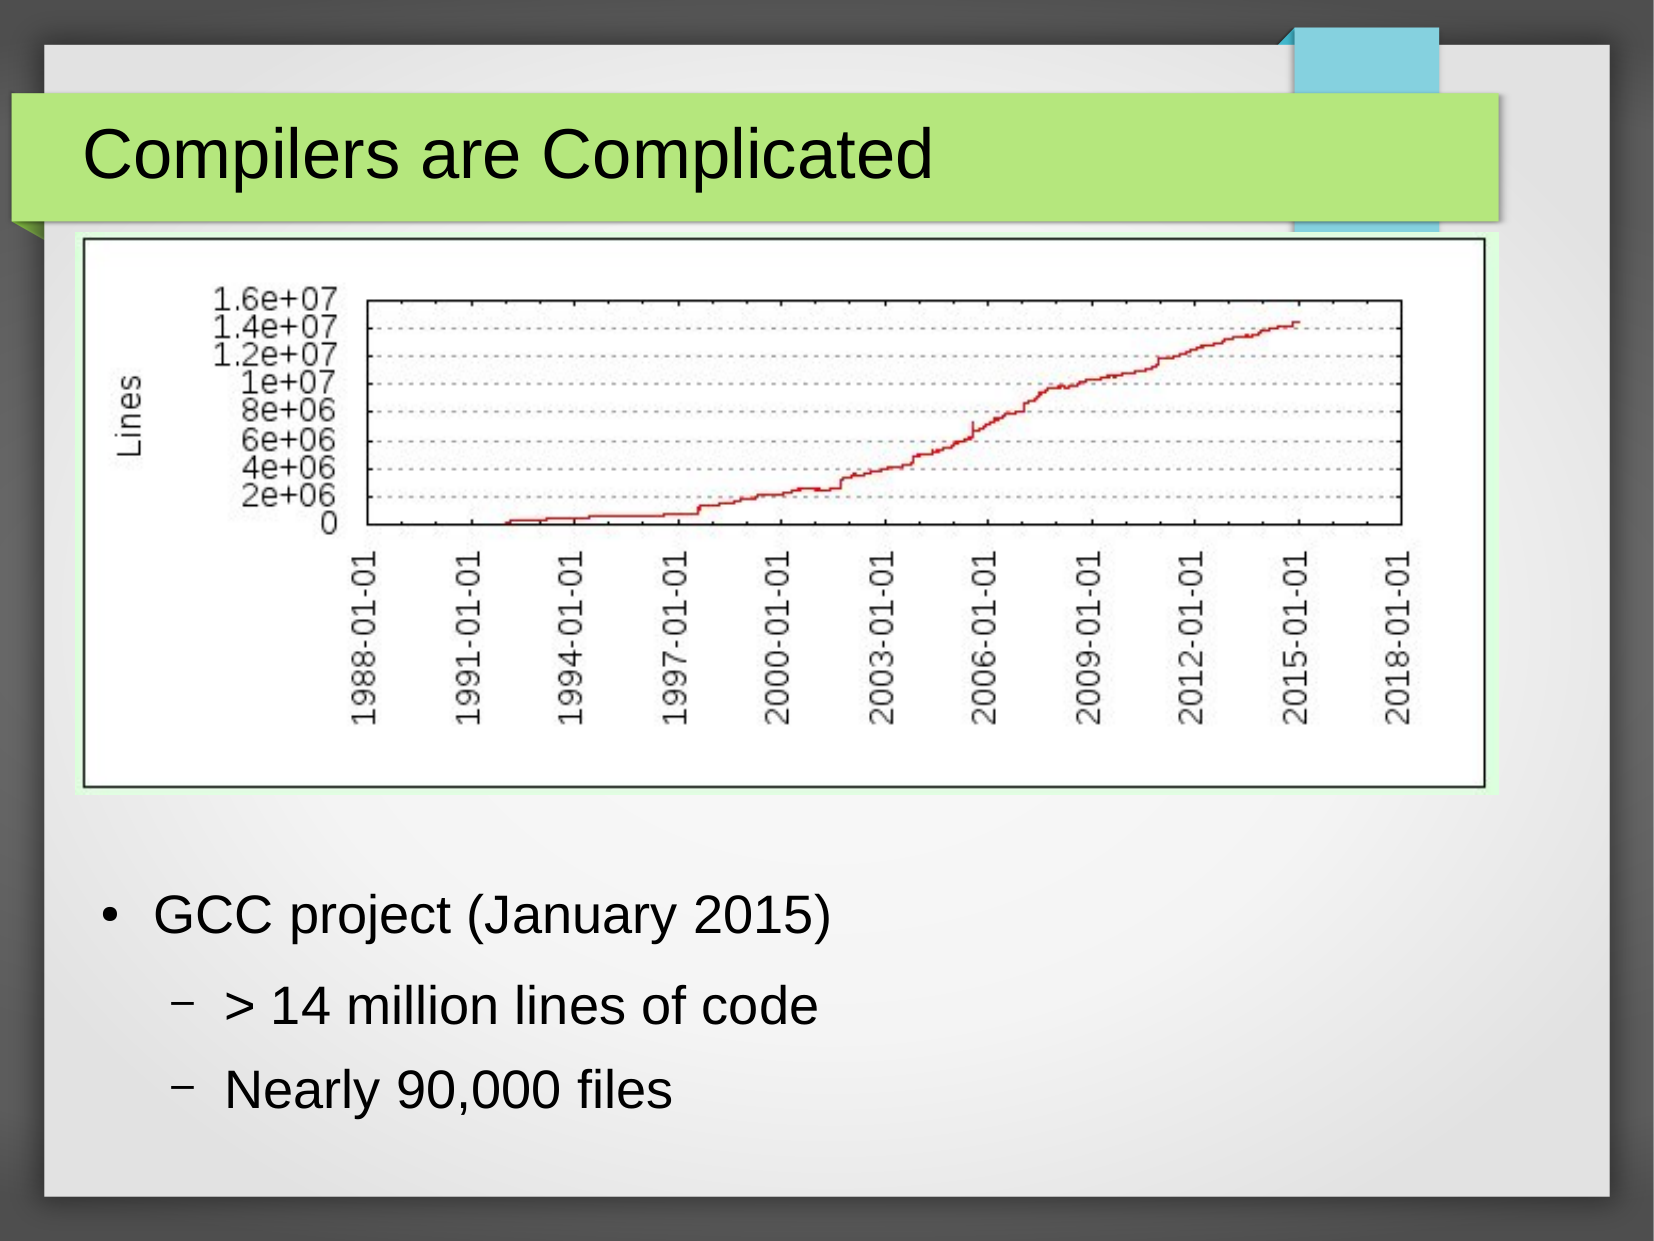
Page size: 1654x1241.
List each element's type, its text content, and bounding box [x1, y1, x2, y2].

title Compilers are Complicated [82, 94, 1264, 213]
picture [0, 0, 1654, 1241]
list GCC project (January 2015) > 14 million lines of code Nearly 90,000 files [82, 885, 1571, 1241]
